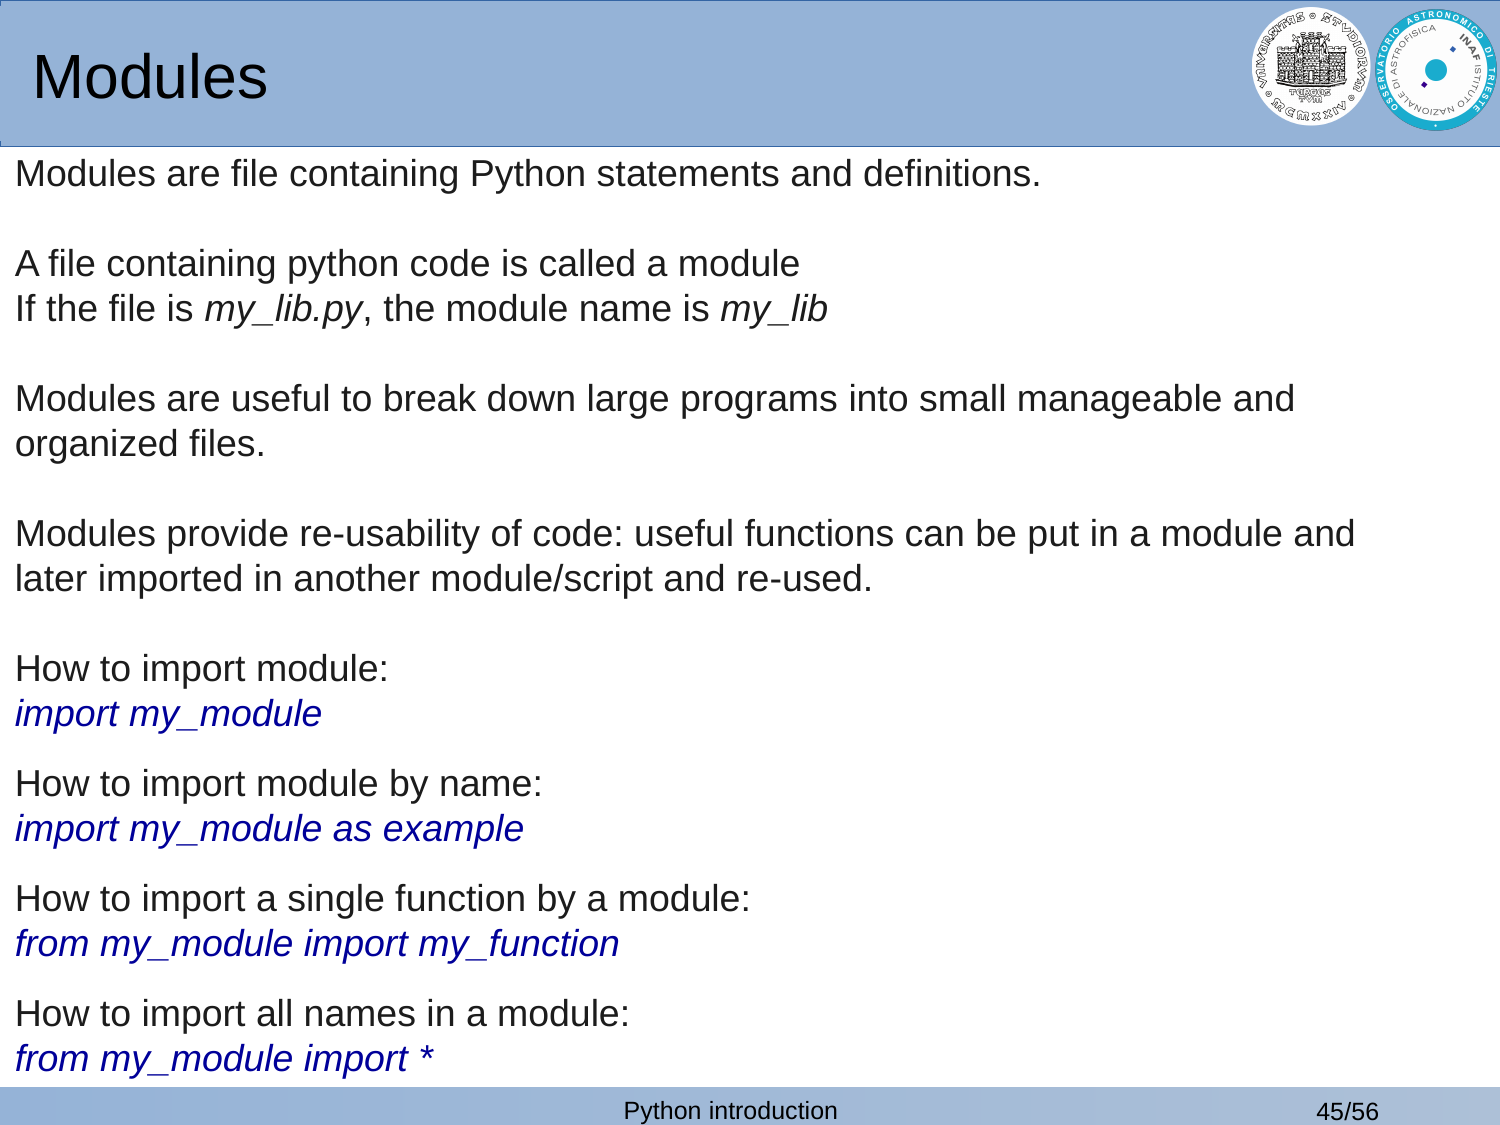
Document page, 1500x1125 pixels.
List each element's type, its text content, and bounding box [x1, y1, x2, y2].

list Modules are file containing Python statements and definitions. A file containing python code is called a module If the file is my_lib.py, the module name is my_lib Modules are useful to break down large programs into small manageable and organized files. Modules provide re-usability of code: useful functions can be put in a module and later imported in another module/script and re-used. How to import module: import my_module How to import module by name: import my_module as example How to import a single function by a module: from my_module import my_function How to import all names in a module: from my_module import * [0, 140, 1446, 1093]
text_box Modules [0, 5, 1243, 141]
picture [1252, 0, 1500, 156]
